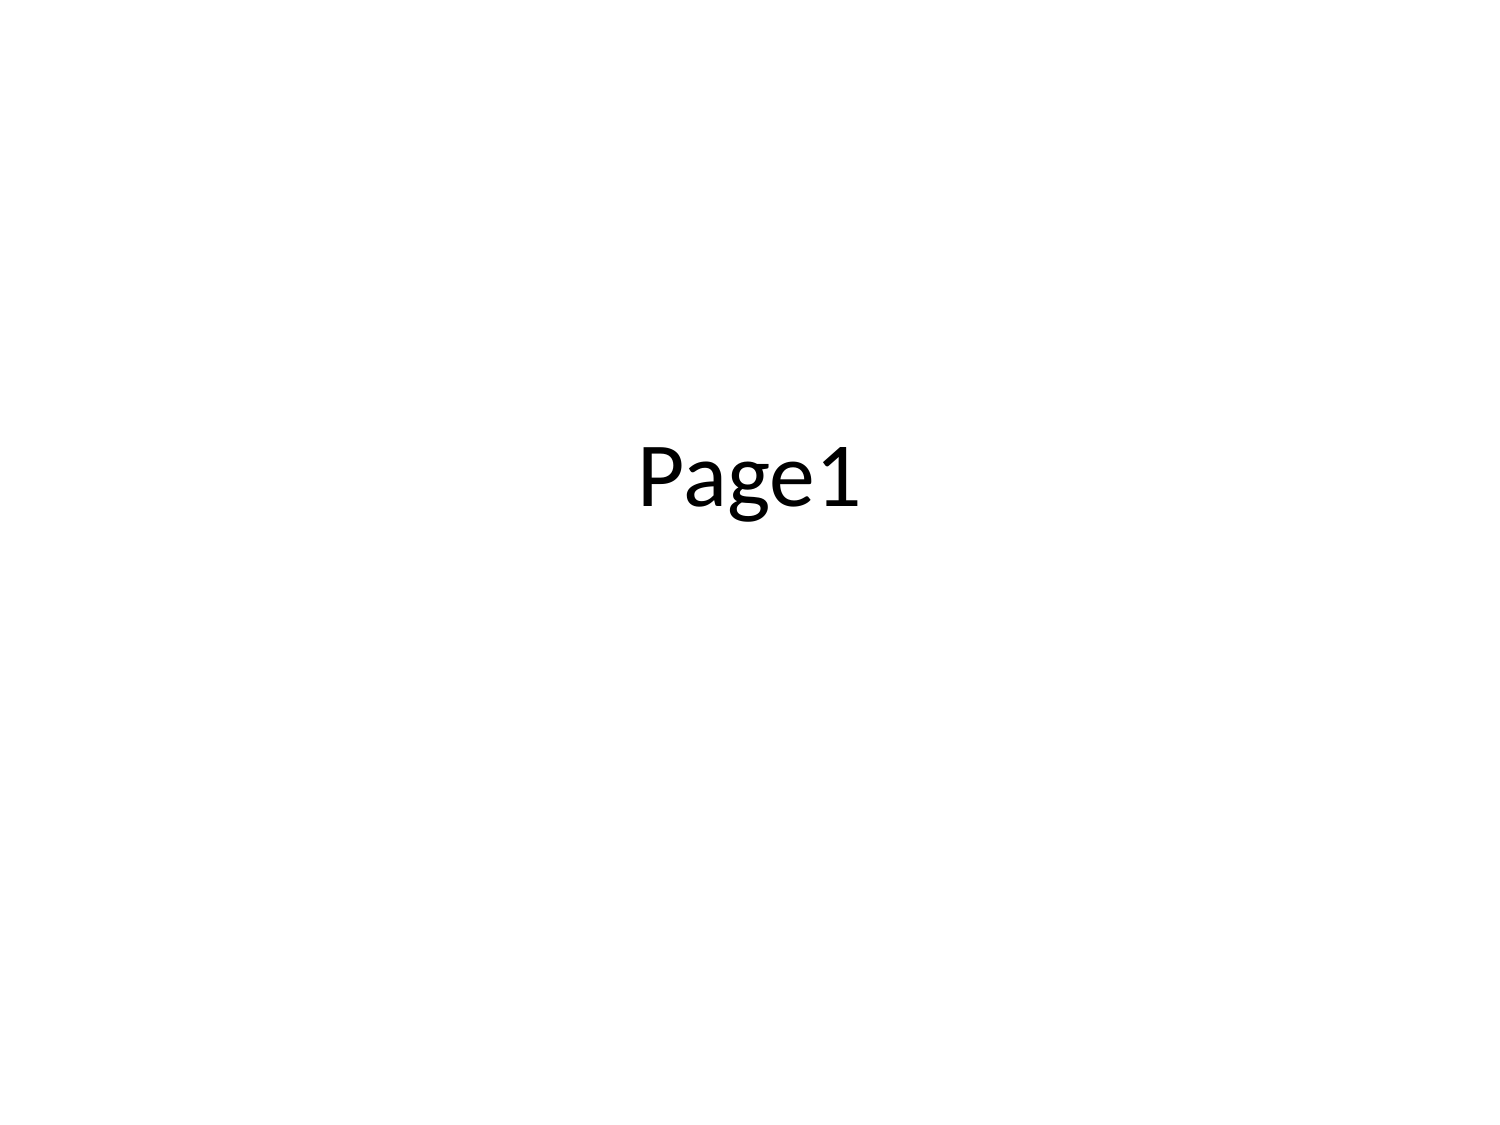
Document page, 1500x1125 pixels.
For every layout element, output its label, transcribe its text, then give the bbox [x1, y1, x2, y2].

title Page1 [112, 349, 1388, 591]
